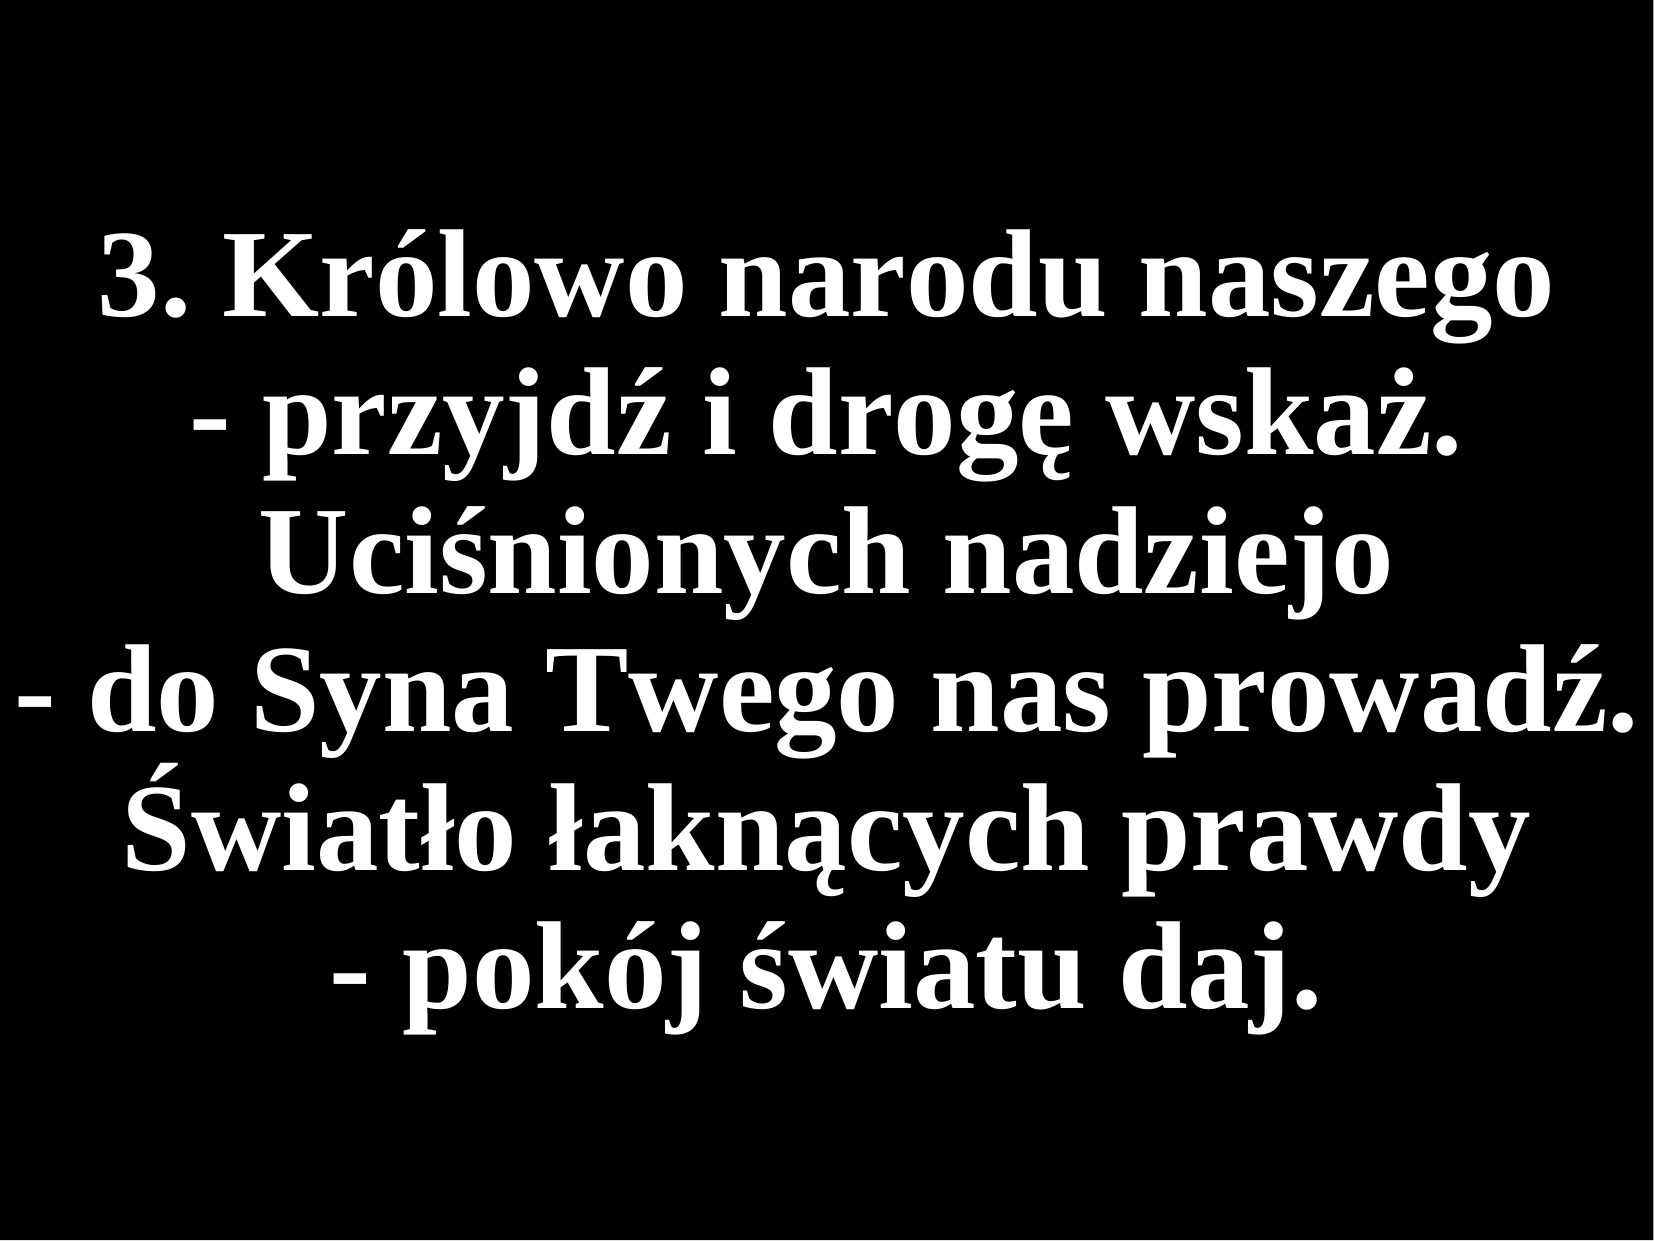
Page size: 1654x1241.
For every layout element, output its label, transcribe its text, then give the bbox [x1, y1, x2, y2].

title 3. Królowo narodu naszego - przyjdź i drogę wskaż. Uciśnionych nadziejo - do Syna Twego nas prowadź. Światło łaknących prawdy - pokój światu daj. [0, 0, 1654, 1241]
